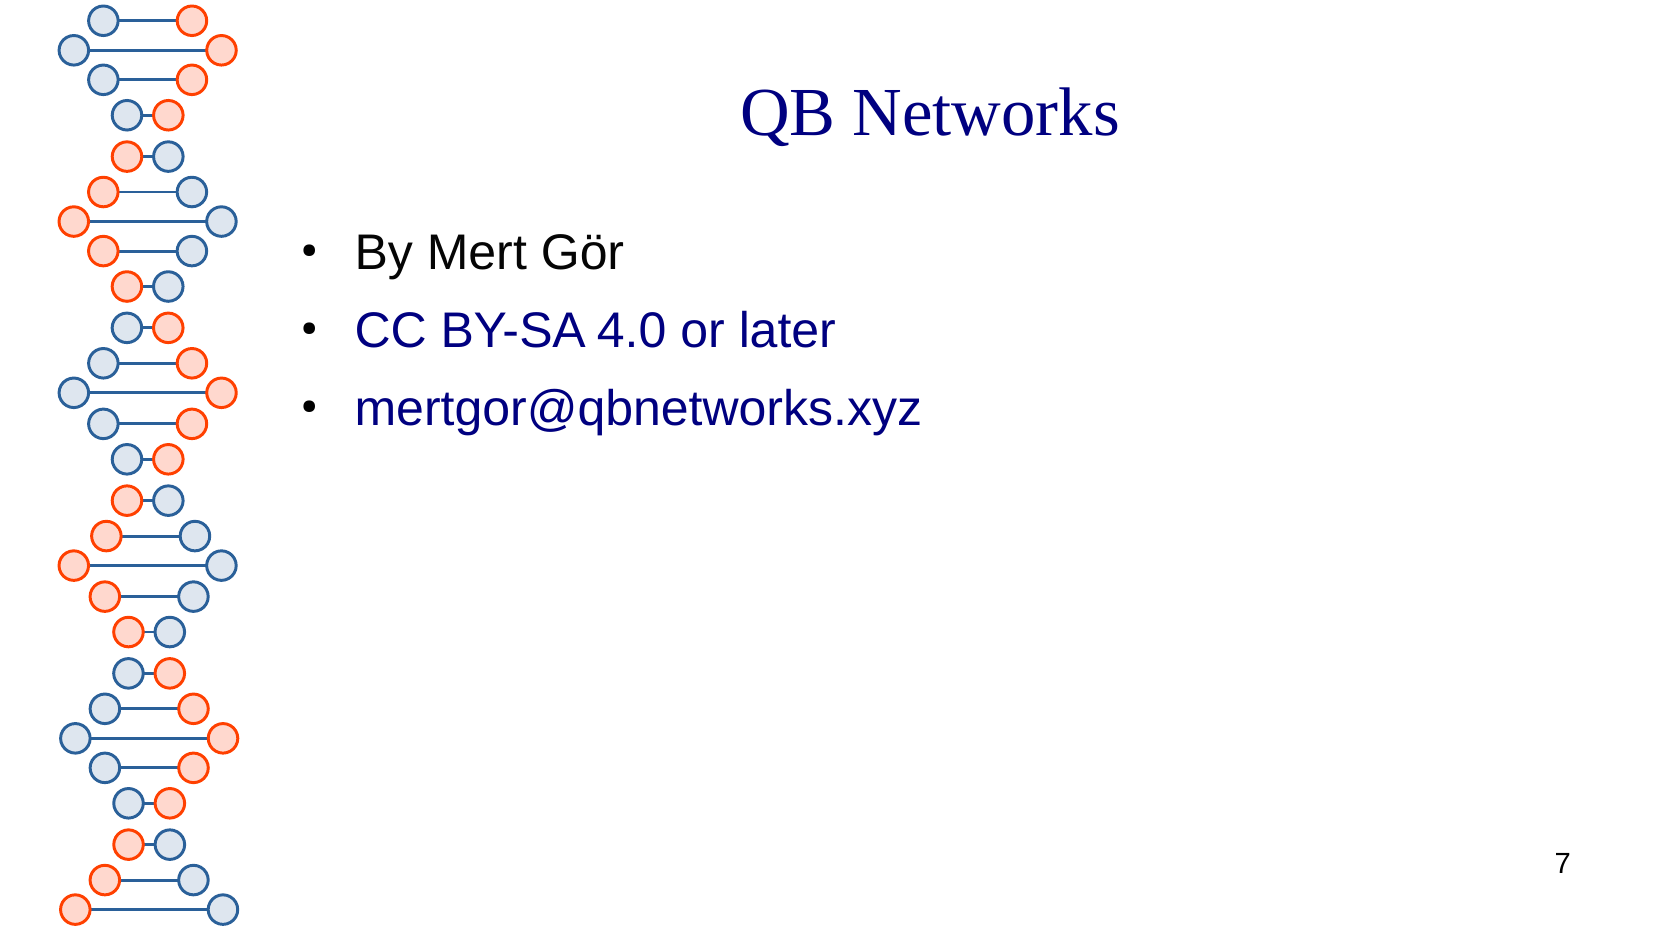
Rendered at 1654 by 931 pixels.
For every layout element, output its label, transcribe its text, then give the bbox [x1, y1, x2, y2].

list By Mert Gör CC BY-SA 4.0 or later mertgor@qbnetworks.xyz [283, 224, 1613, 764]
title QB Networks [265, 35, 1595, 189]
